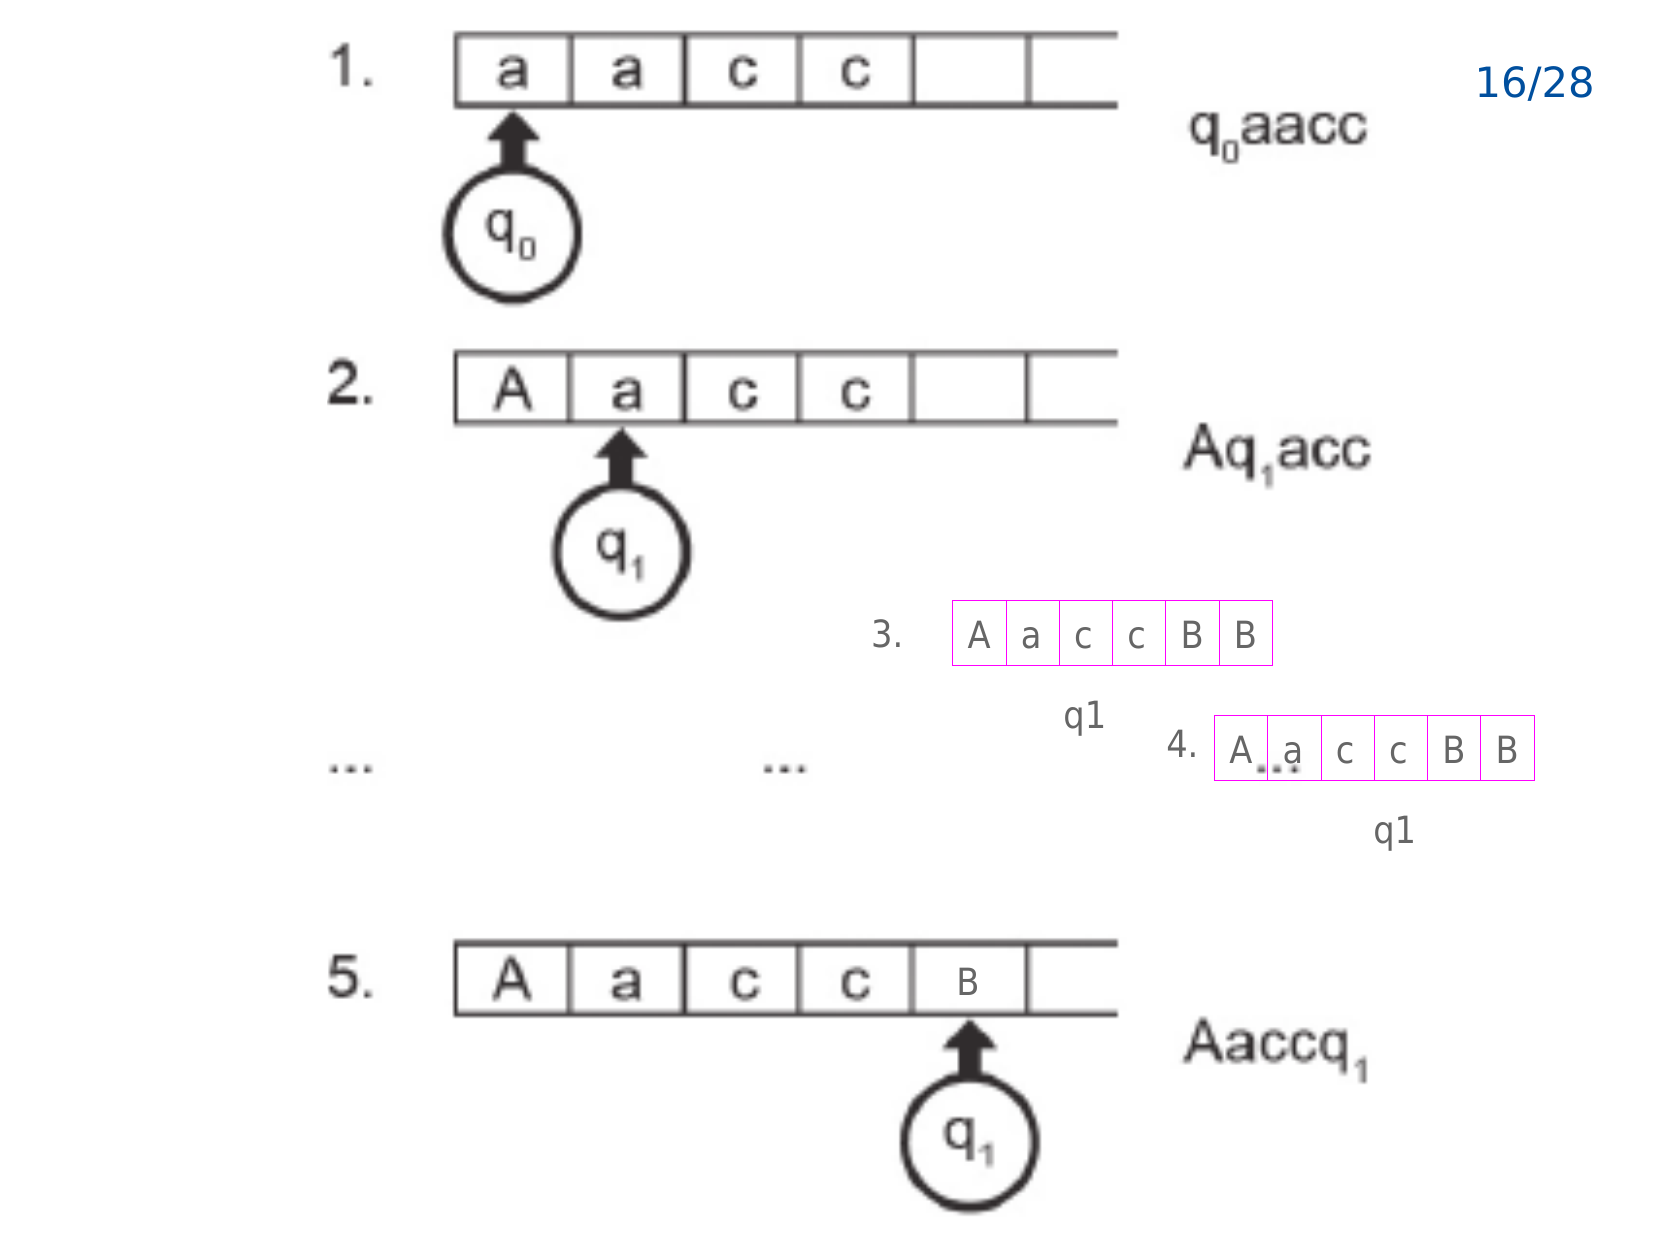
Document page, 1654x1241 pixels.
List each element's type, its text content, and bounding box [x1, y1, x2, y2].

text_box B [941, 947, 995, 1012]
text_box q1 [1048, 679, 1134, 747]
text_box a [1267, 715, 1321, 781]
text_box B [1165, 600, 1219, 666]
text_box B [1219, 600, 1273, 666]
text_box 4. [1151, 715, 1214, 774]
text_box c [1374, 715, 1427, 781]
text_box c [1059, 600, 1112, 666]
text_box a [1006, 600, 1059, 666]
text_box c [1321, 715, 1374, 781]
text_box c [1112, 600, 1165, 666]
text_box q1 [1358, 794, 1444, 863]
text_box B [1480, 715, 1535, 781]
text_box A [952, 600, 1006, 666]
text_box 3. [856, 605, 919, 664]
text_box B [1427, 715, 1480, 781]
text_box A [1214, 715, 1267, 781]
picture [327, 29, 1391, 1224]
